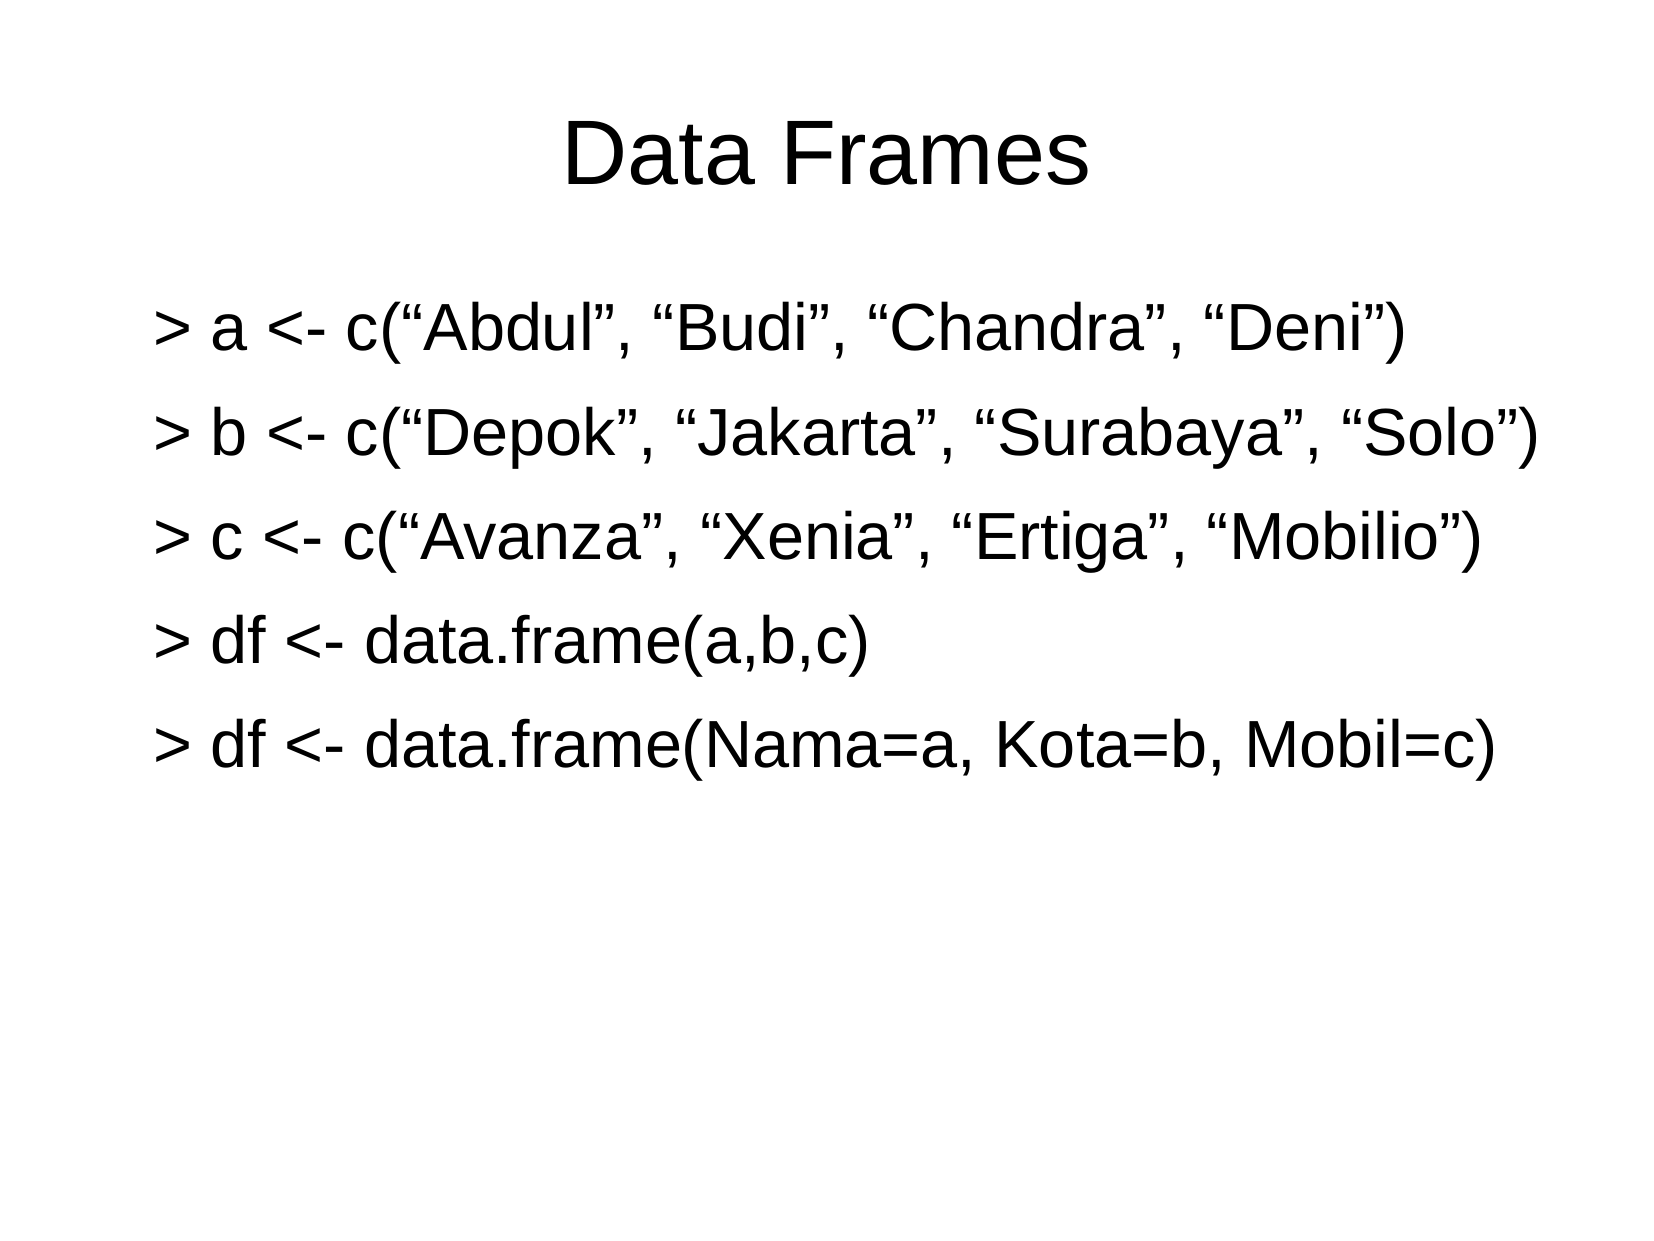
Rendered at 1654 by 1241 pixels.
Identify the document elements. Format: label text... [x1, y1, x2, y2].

title Data Frames [82, 49, 1571, 257]
list > a <- c(“Abdul”, “Budi”, “Chandra”, “Deni”) > b <- c(“Depok”, “Jakarta”, “Surabaya”, “Solo”) > c <- c(“Avanza”, “Xenia”, “Ertiga”, “Mobilio”) > df <- data.frame(a,b,c) > df <- data.frame(Nama=a, Kota=b, Mobil=c) [82, 290, 1571, 1010]
